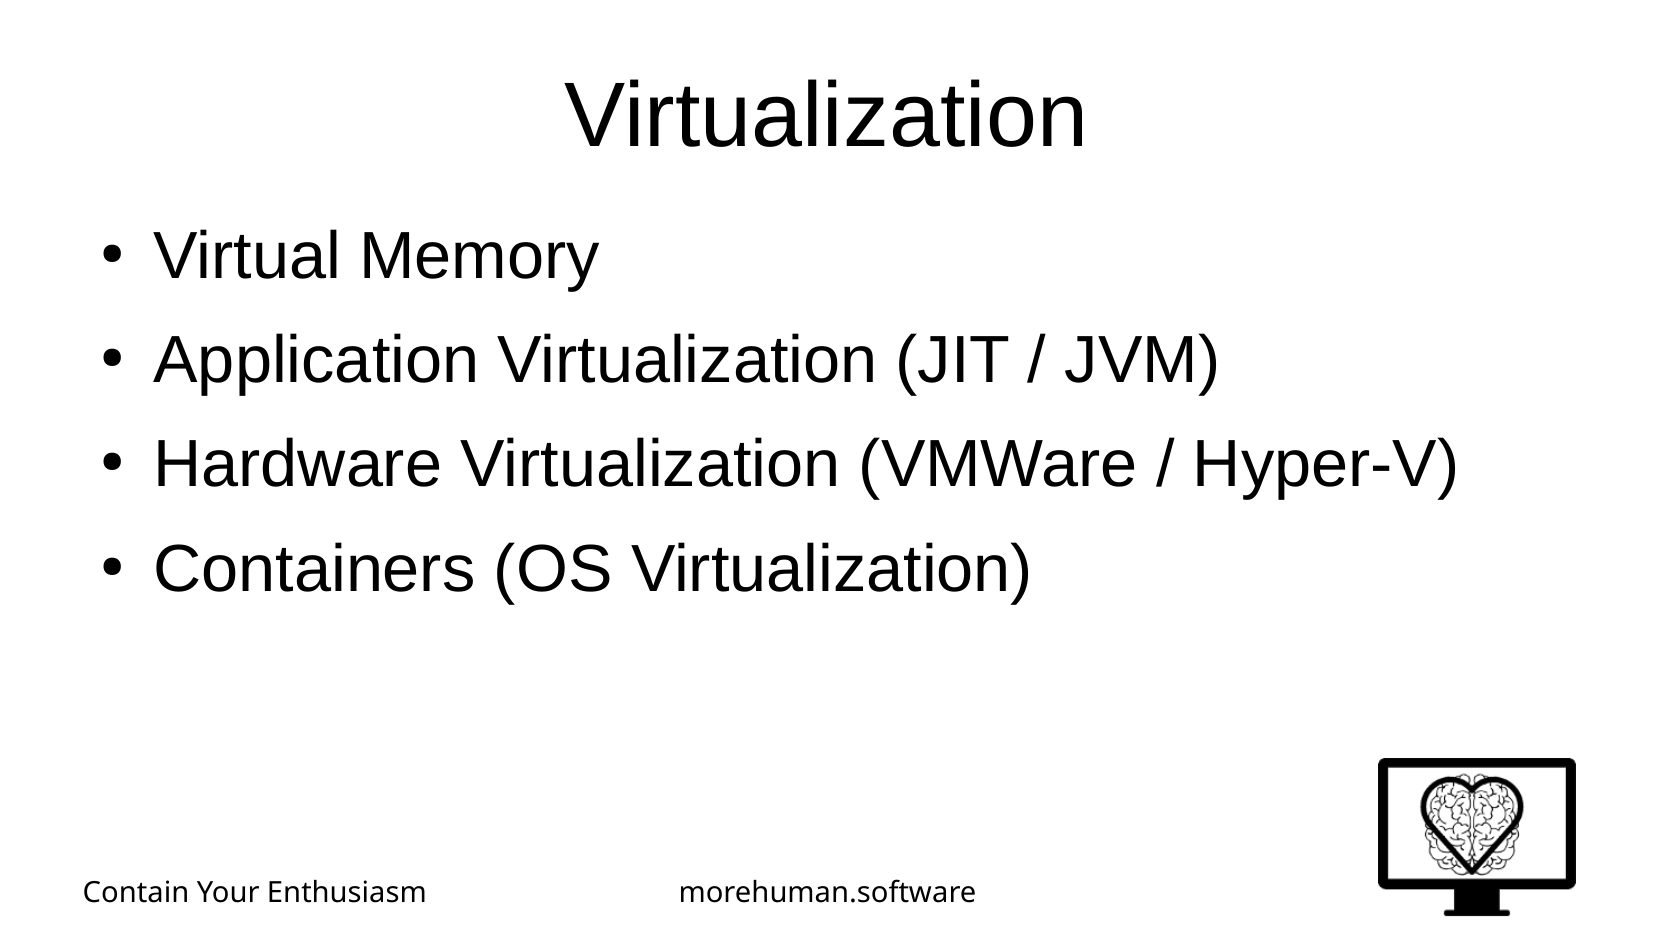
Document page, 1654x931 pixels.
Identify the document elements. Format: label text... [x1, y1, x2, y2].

picture [1378, 758, 1576, 925]
title Virtualization [82, 37, 1571, 193]
list Virtual Memory Application Virtualization (JIT / JVM) Hardware Virtualization (VMWare / Hyper-V) Containers (OS Virtualization) [82, 217, 1571, 758]
